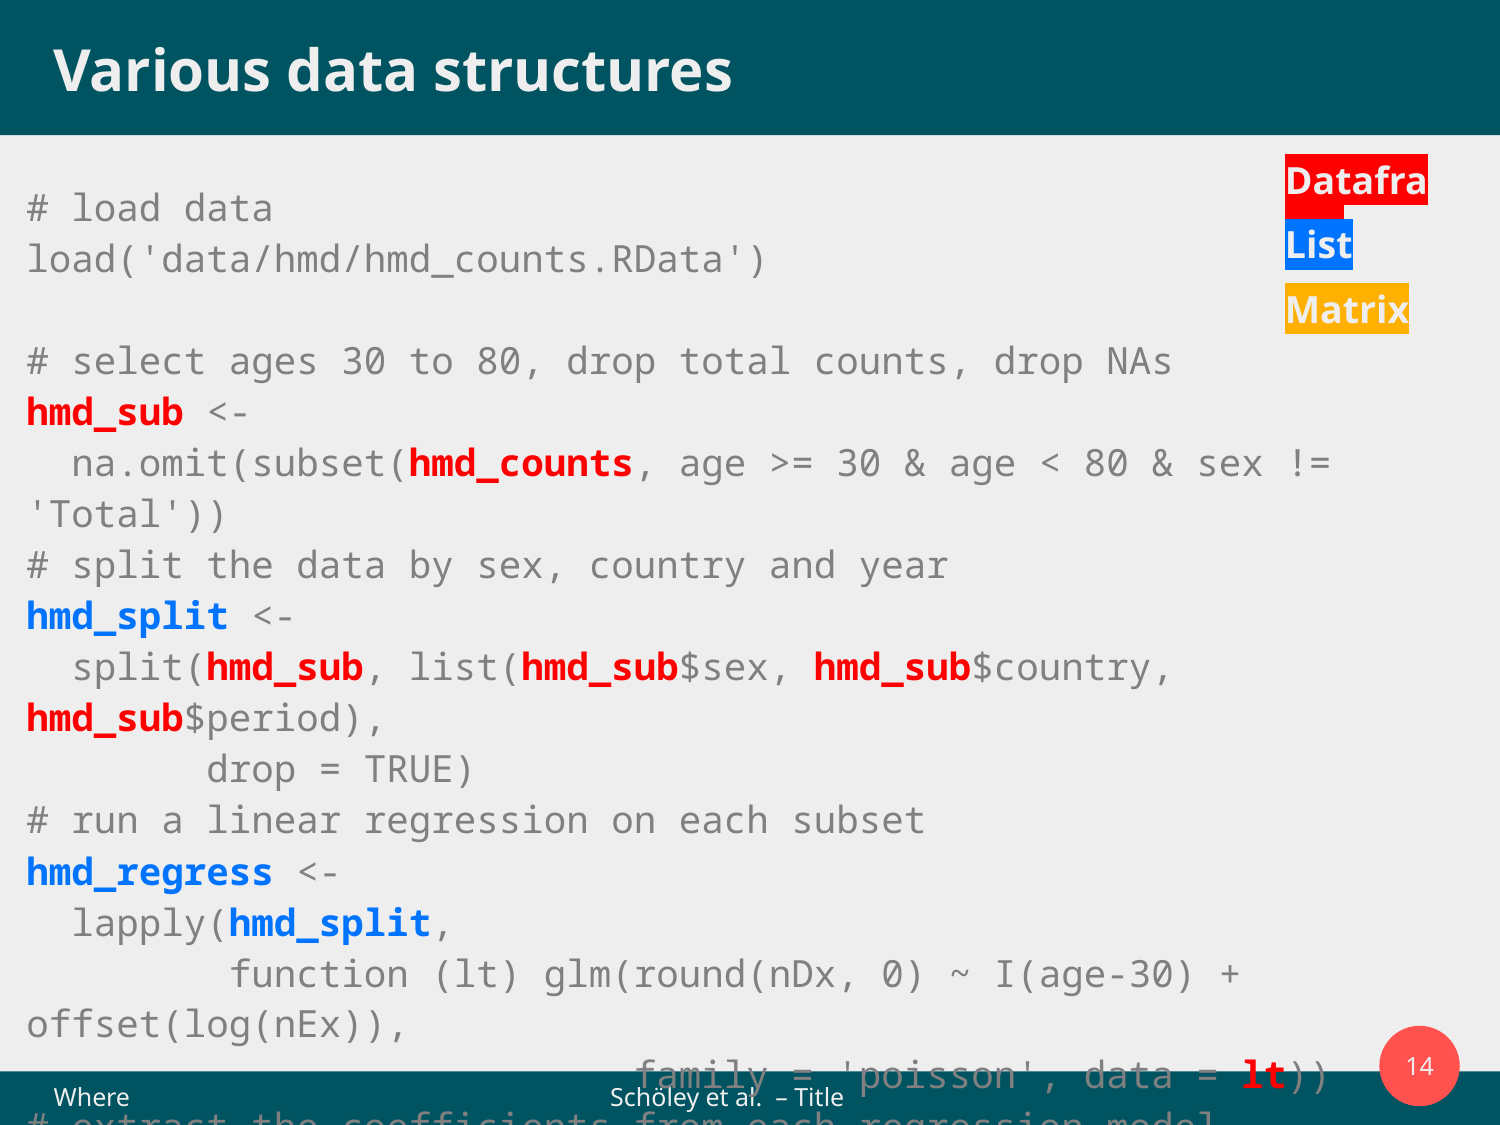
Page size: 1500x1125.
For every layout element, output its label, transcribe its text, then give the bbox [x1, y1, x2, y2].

text_box Dataframe [1270, 147, 1480, 211]
title Various data structures [53, 0, 1447, 141]
text_box # load data load('data/hmd/hmd_counts.RData') # select ages 30 to 80, drop total counts, drop NAs hmd_sub <- na.omit(subset(hmd_counts, age >= 30 & age < 80 & sex != 'Total')) # split the data by sex, country and year hmd_split <- split(hmd_sub, list(hmd_sub$sex, hmd_sub$country, hmd_sub$period), drop = TRUE) # run a linear regression on each subset hmd_regress <- lapply(hmd_split, function (lt) glm(round(nDx, 0) ~ I(age-30) + offset(log(nEx)), family = 'poisson', data = lt)) # extract the coefficients from each regression model hmd_coef <- t(sapply(hmd_regress, coef)) # plot a versus b coefficients plot(x = hmd_coef[,1], y = hmd_coef[,2], main = 'Gompertz correlation', xlab = 'a', ylab = 'b') [11, 174, 1489, 1020]
text_box Matrix [1270, 275, 1480, 341]
text_box List [1270, 211, 1480, 275]
